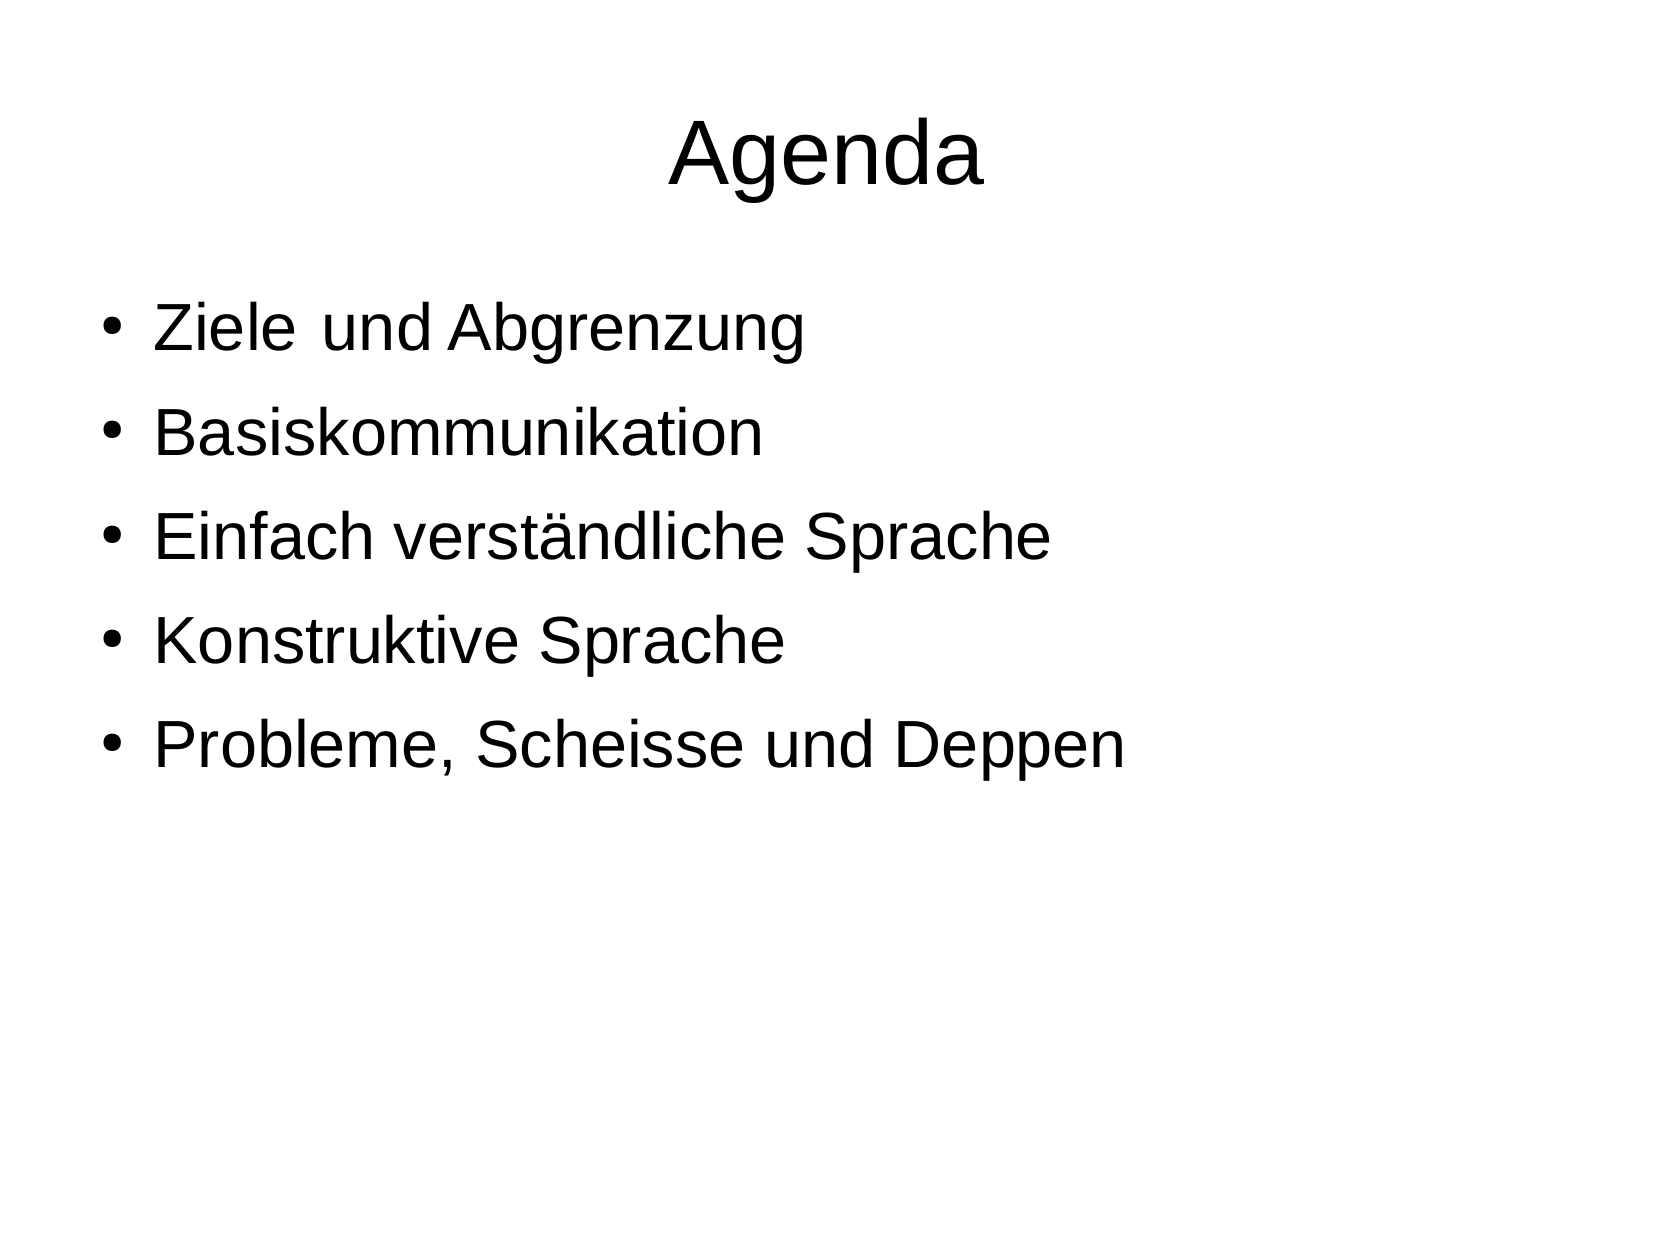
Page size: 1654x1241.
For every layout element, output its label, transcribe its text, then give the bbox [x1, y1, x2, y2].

list Ziele und Abgrenzung Basiskommunikation Einfach verständliche Sprache Konstruktive Sprache Probleme, Scheisse und Deppen [82, 290, 1571, 1010]
title Agenda [82, 49, 1571, 257]
